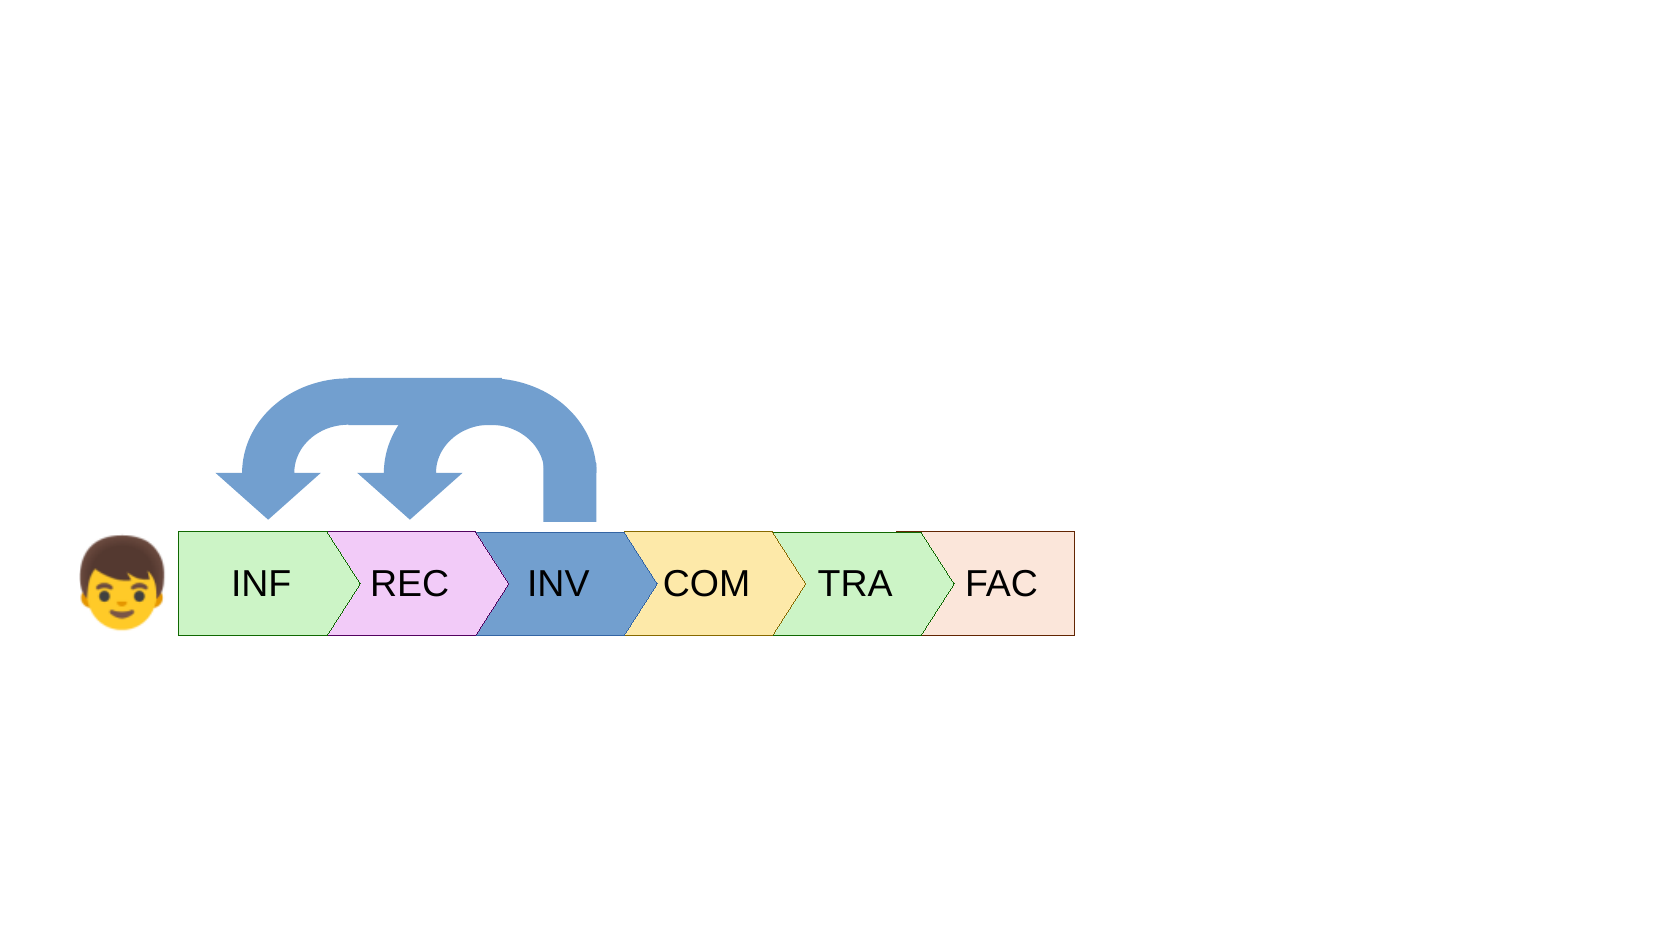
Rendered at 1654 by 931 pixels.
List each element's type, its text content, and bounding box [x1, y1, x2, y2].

text_box FAC [896, 531, 1075, 636]
picture [79, 531, 166, 643]
text_box REC [328, 531, 509, 636]
text_box COM [624, 531, 806, 636]
text_box TRA [773, 532, 955, 636]
text_box INF [178, 531, 361, 636]
text_box INV [476, 532, 658, 636]
text_box [215, 377, 597, 522]
